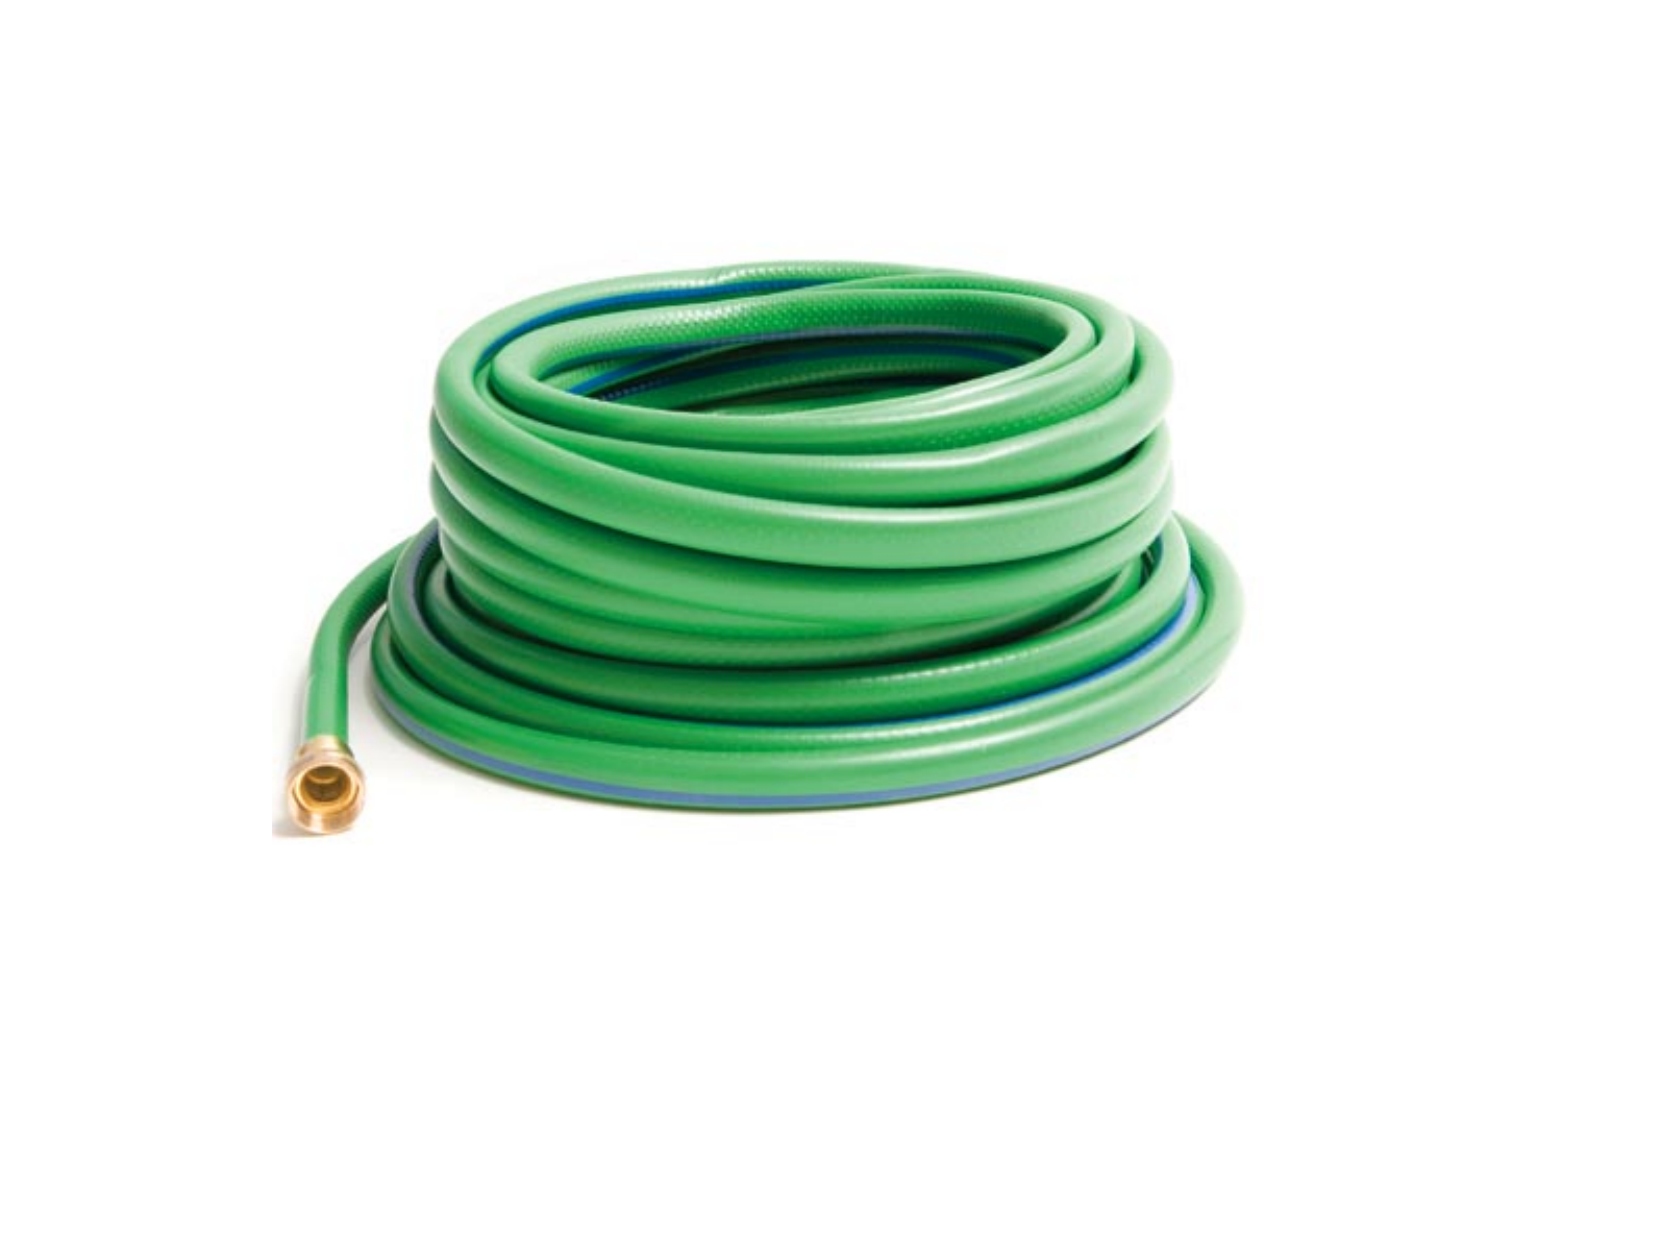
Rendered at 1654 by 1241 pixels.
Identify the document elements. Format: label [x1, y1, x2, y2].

picture [272, 177, 1264, 888]
